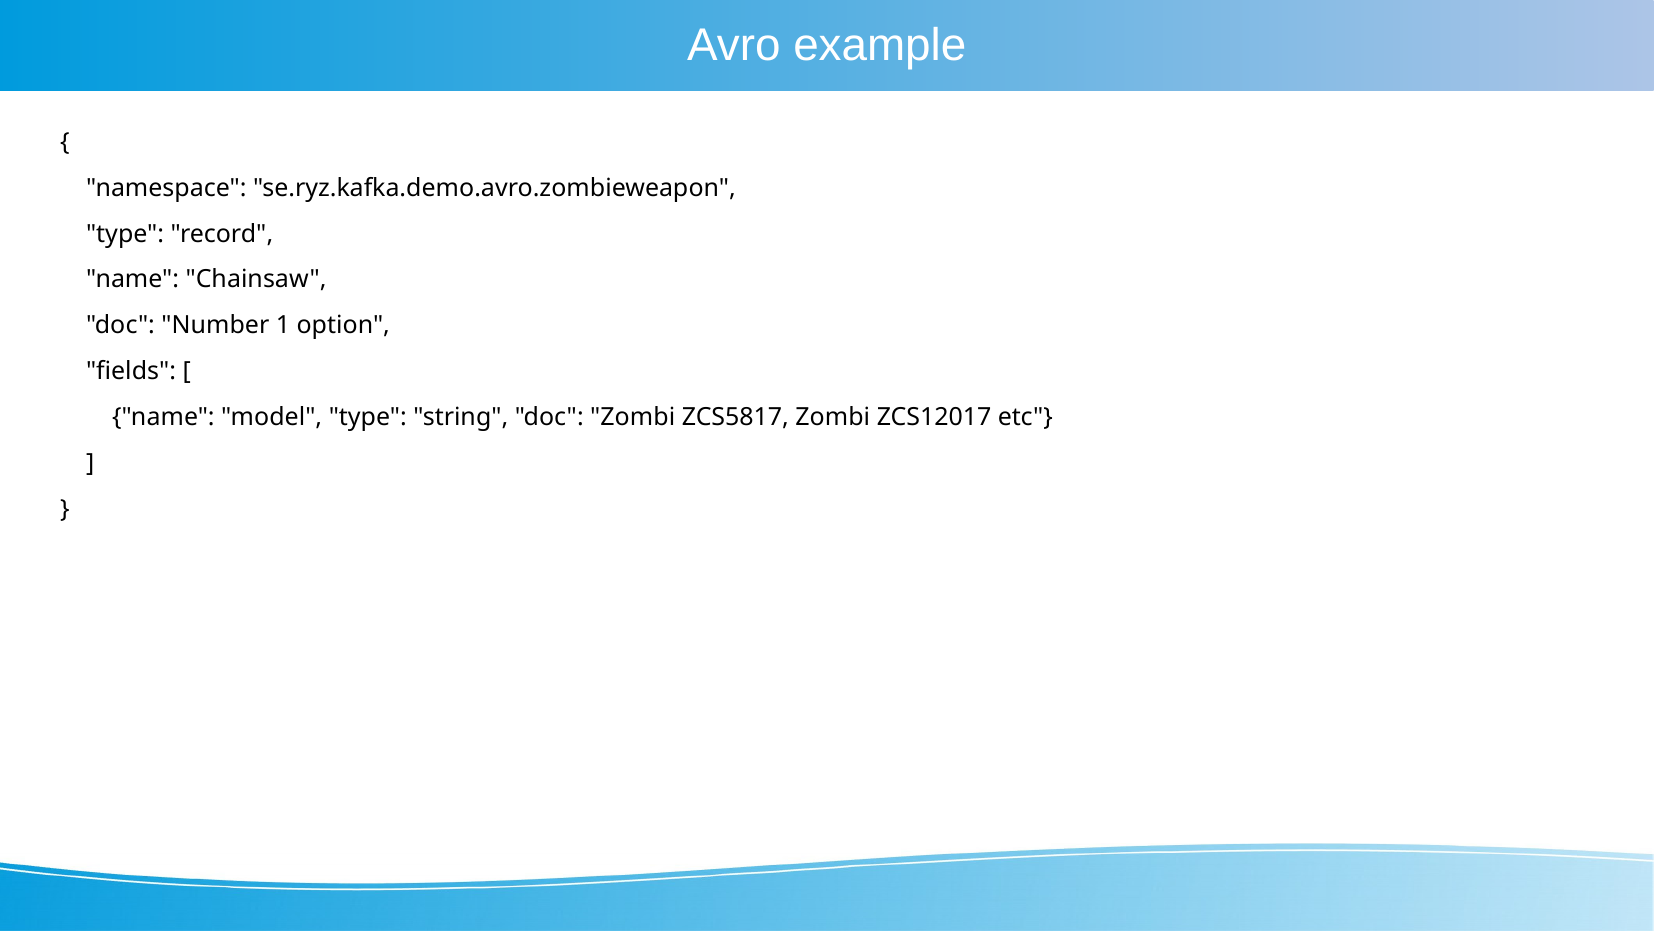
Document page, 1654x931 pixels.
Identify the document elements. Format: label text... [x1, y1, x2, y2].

title Avro example [82, 5, 1571, 85]
picture [0, 843, 1654, 931]
list { "namespace": "se.ryz.kafka.demo.avro.zombieweapon", "type": "record", "name": "Chainsaw", "doc": "Number 1 option", "fields": [ {"name": "model", "type": "string", "doc": "Zombi ZCS5817, Zombi ZCS12017 etc"} ] } [60, 123, 1591, 833]
